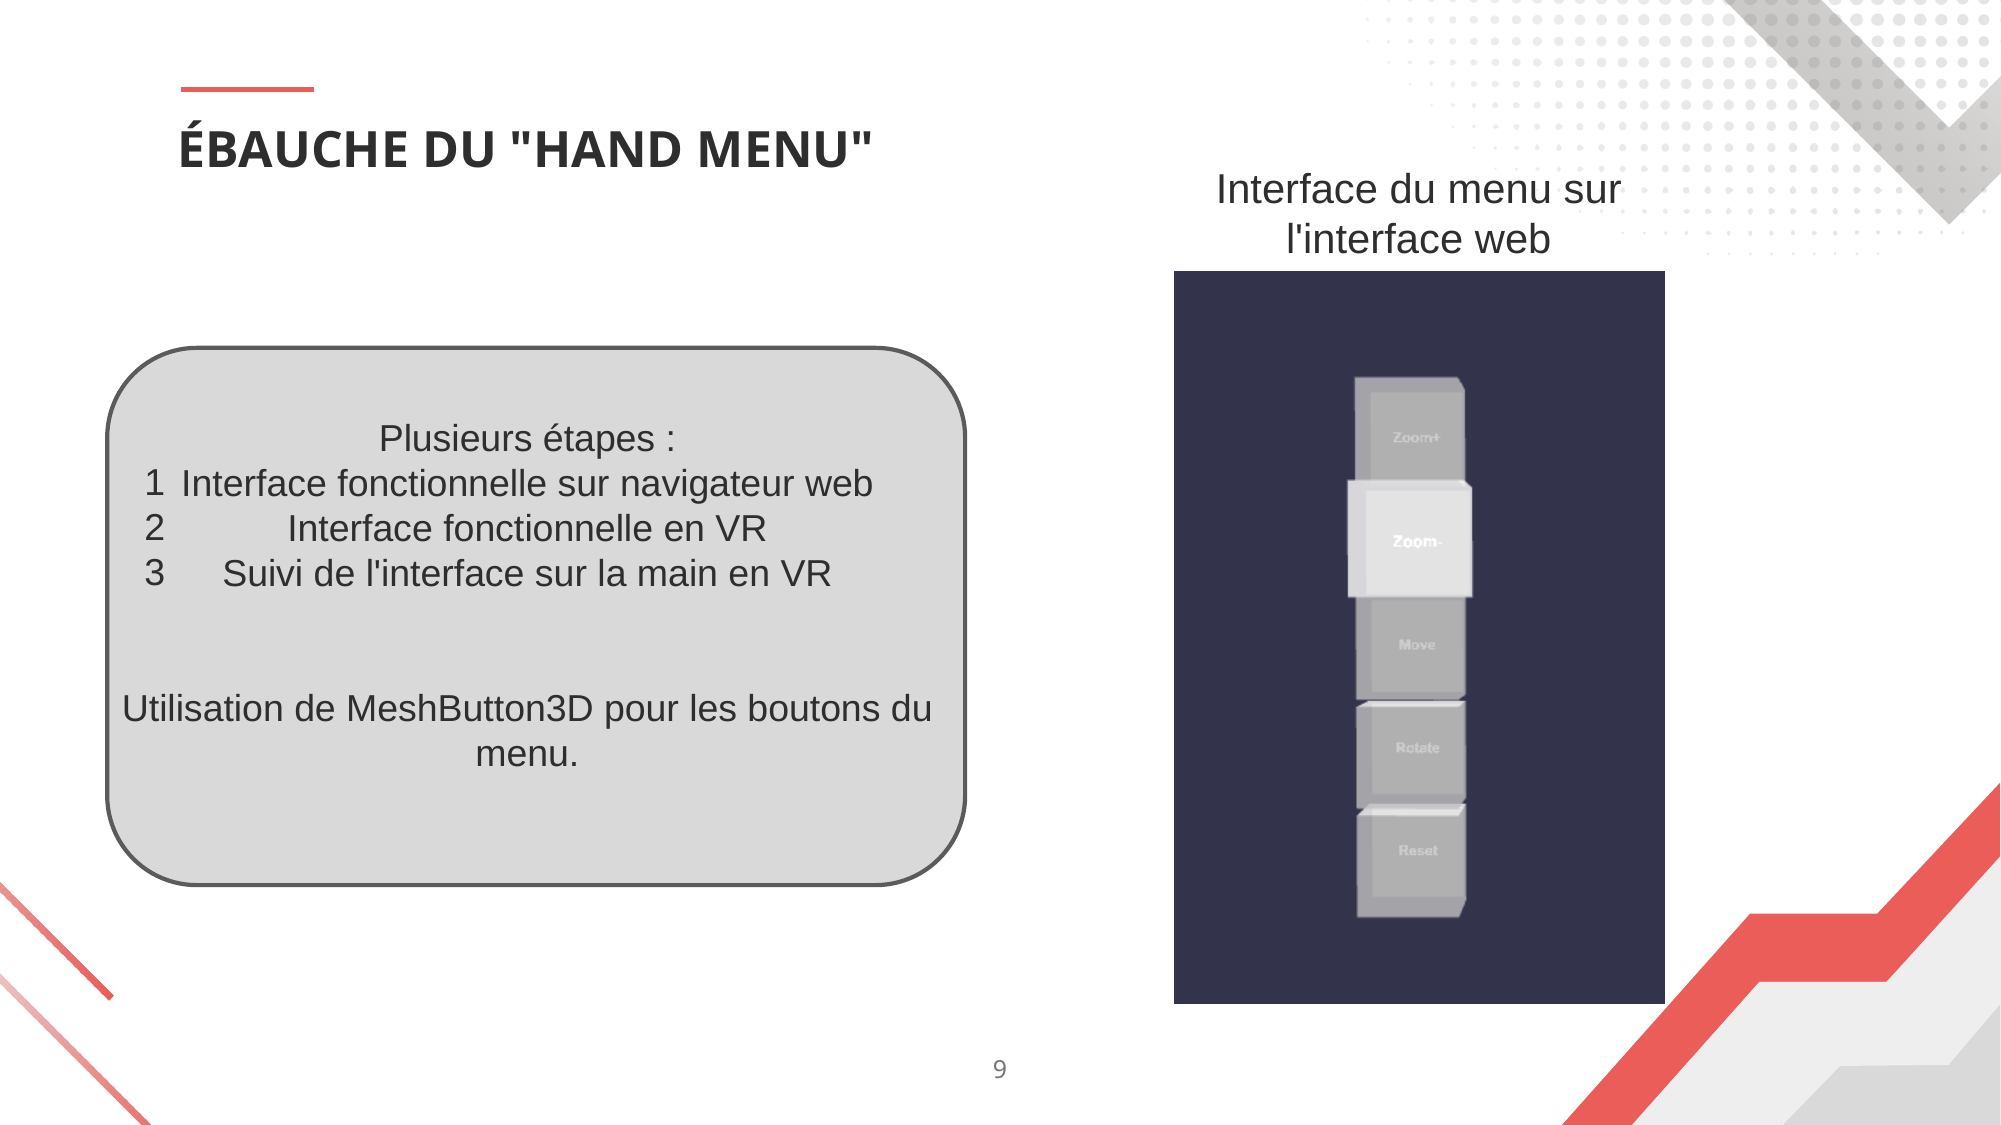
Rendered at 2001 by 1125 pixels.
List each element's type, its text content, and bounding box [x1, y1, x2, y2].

text_box Plusieurs étapes : Interface fonctionnelle sur navigateur web Interface fonctionnelle en VR Suivi de l'interface sur la main en VR Utilisation de MeshButton3D pour les boutons du menu. [106, 404, 967, 829]
text_box 1 2 3 [129, 449, 628, 601]
text_box [113, 829, 959, 886]
text_box [113, 347, 959, 404]
text_box 9 [965, 1038, 1035, 1099]
text_box Interface du menu sur l'interface web [1156, 154, 1682, 271]
title ÉBAUCHE DU "HAND MENU" [157, 97, 1601, 212]
picture [1174, 271, 1665, 1004]
